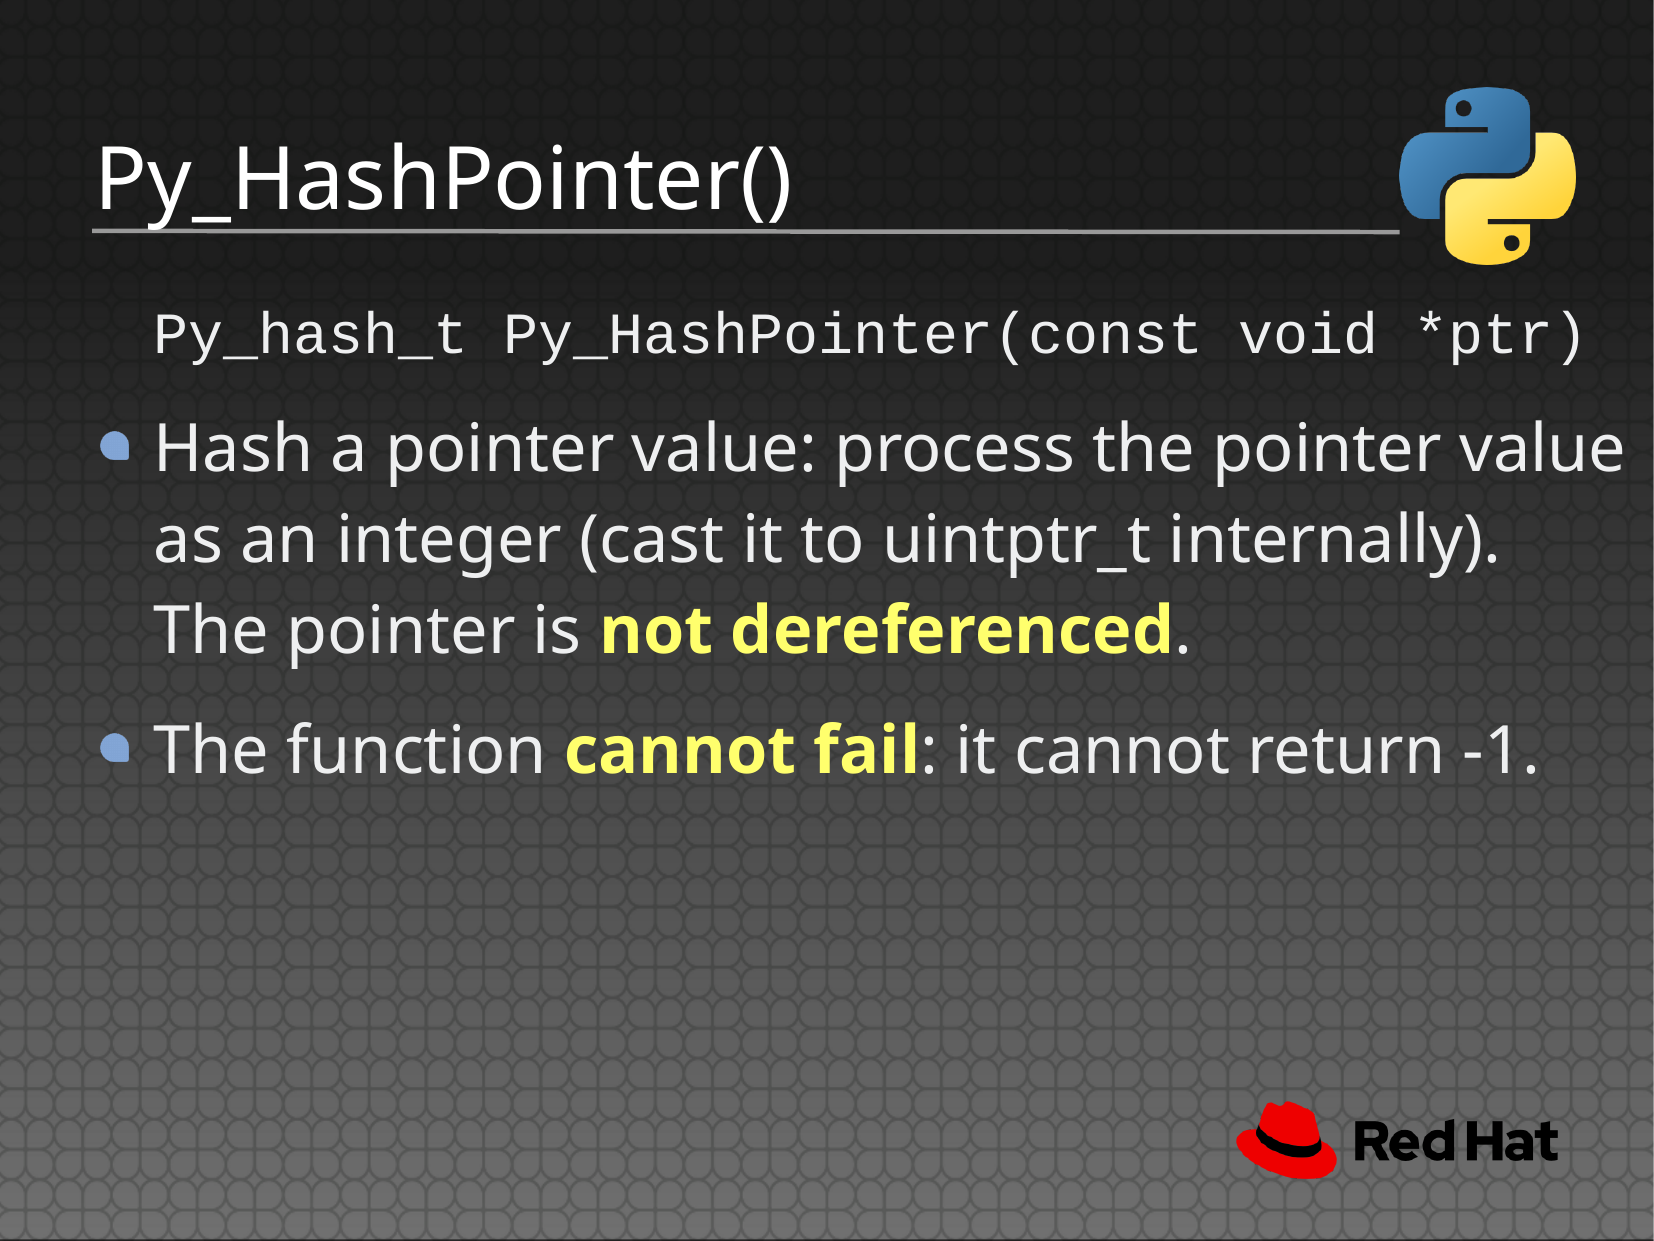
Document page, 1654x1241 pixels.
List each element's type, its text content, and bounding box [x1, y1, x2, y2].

picture [0, 0, 1654, 1241]
list Py_hash_t Py_HashPointer(const void *ptr) Hash a pointer value: process the pointer value as an integer (cast it to uintptr_t internally). The pointer is not dereferenced. The function cannot fail: it cannot return -1. [82, 304, 1629, 1045]
title Py_HashPointer() [94, 100, 1426, 251]
